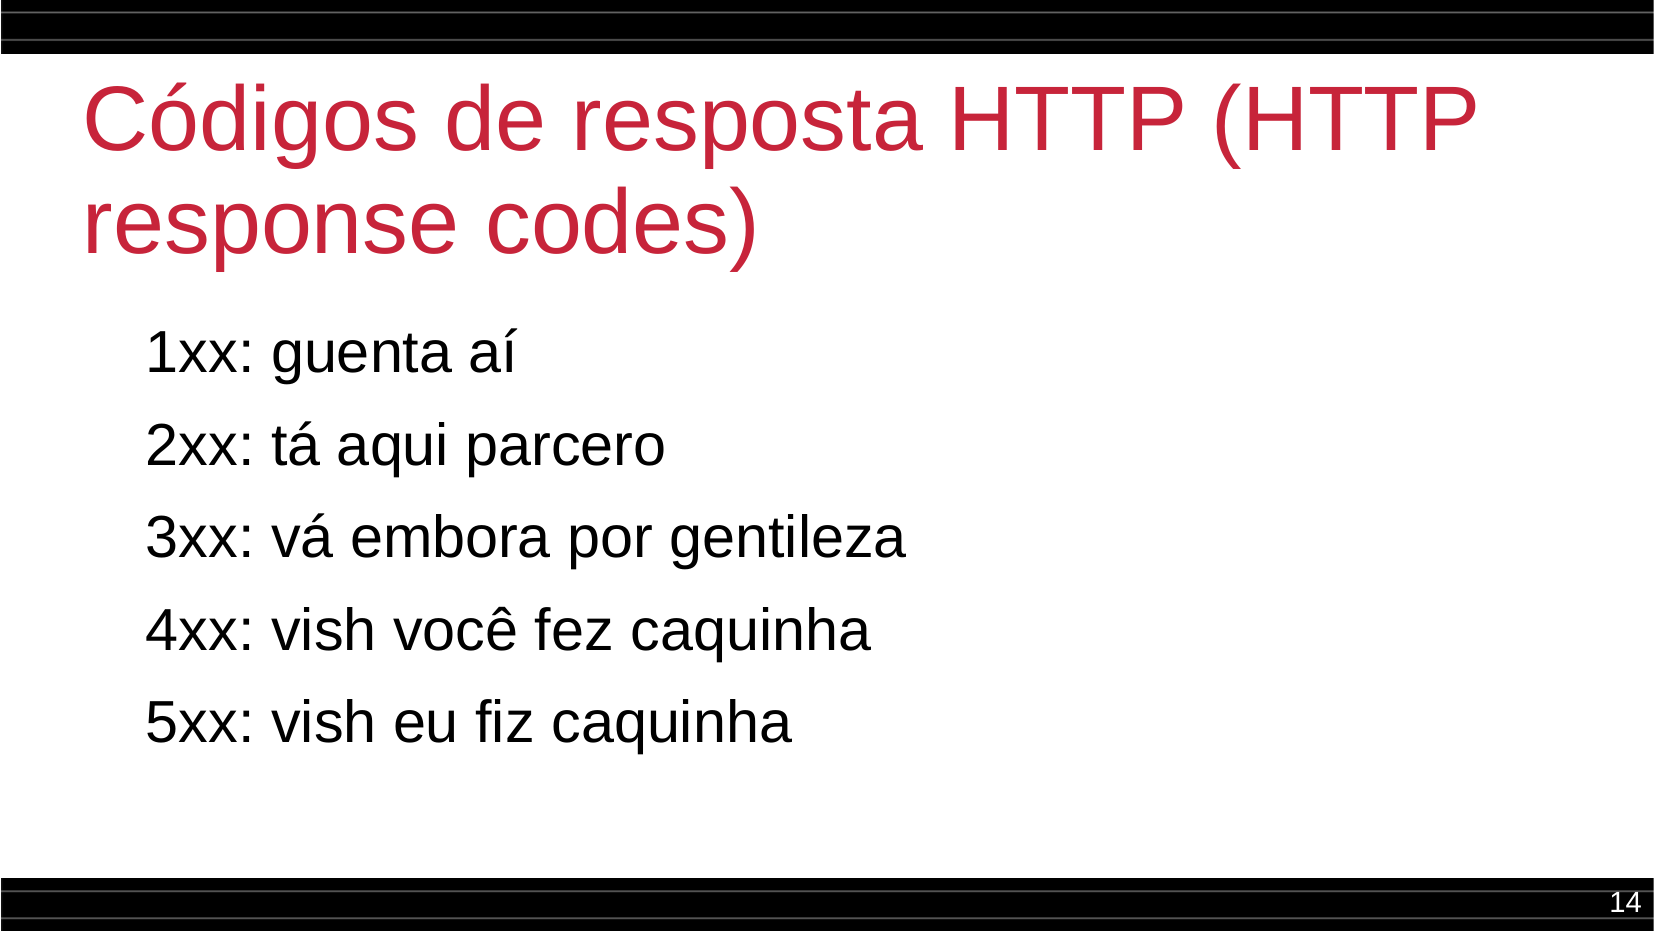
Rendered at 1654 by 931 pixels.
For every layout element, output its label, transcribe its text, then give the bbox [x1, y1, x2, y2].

title Códigos de resposta HTTP (HTTP response codes) [82, 67, 1571, 273]
list 1xx: guenta aí 2xx: tá aqui parcero 3xx: vá embora por gentileza 4xx: vish você fez caquinha 5xx: vish eu fiz caquinha [82, 318, 1571, 758]
picture [1, 878, 1654, 931]
picture [1, 0, 1654, 54]
